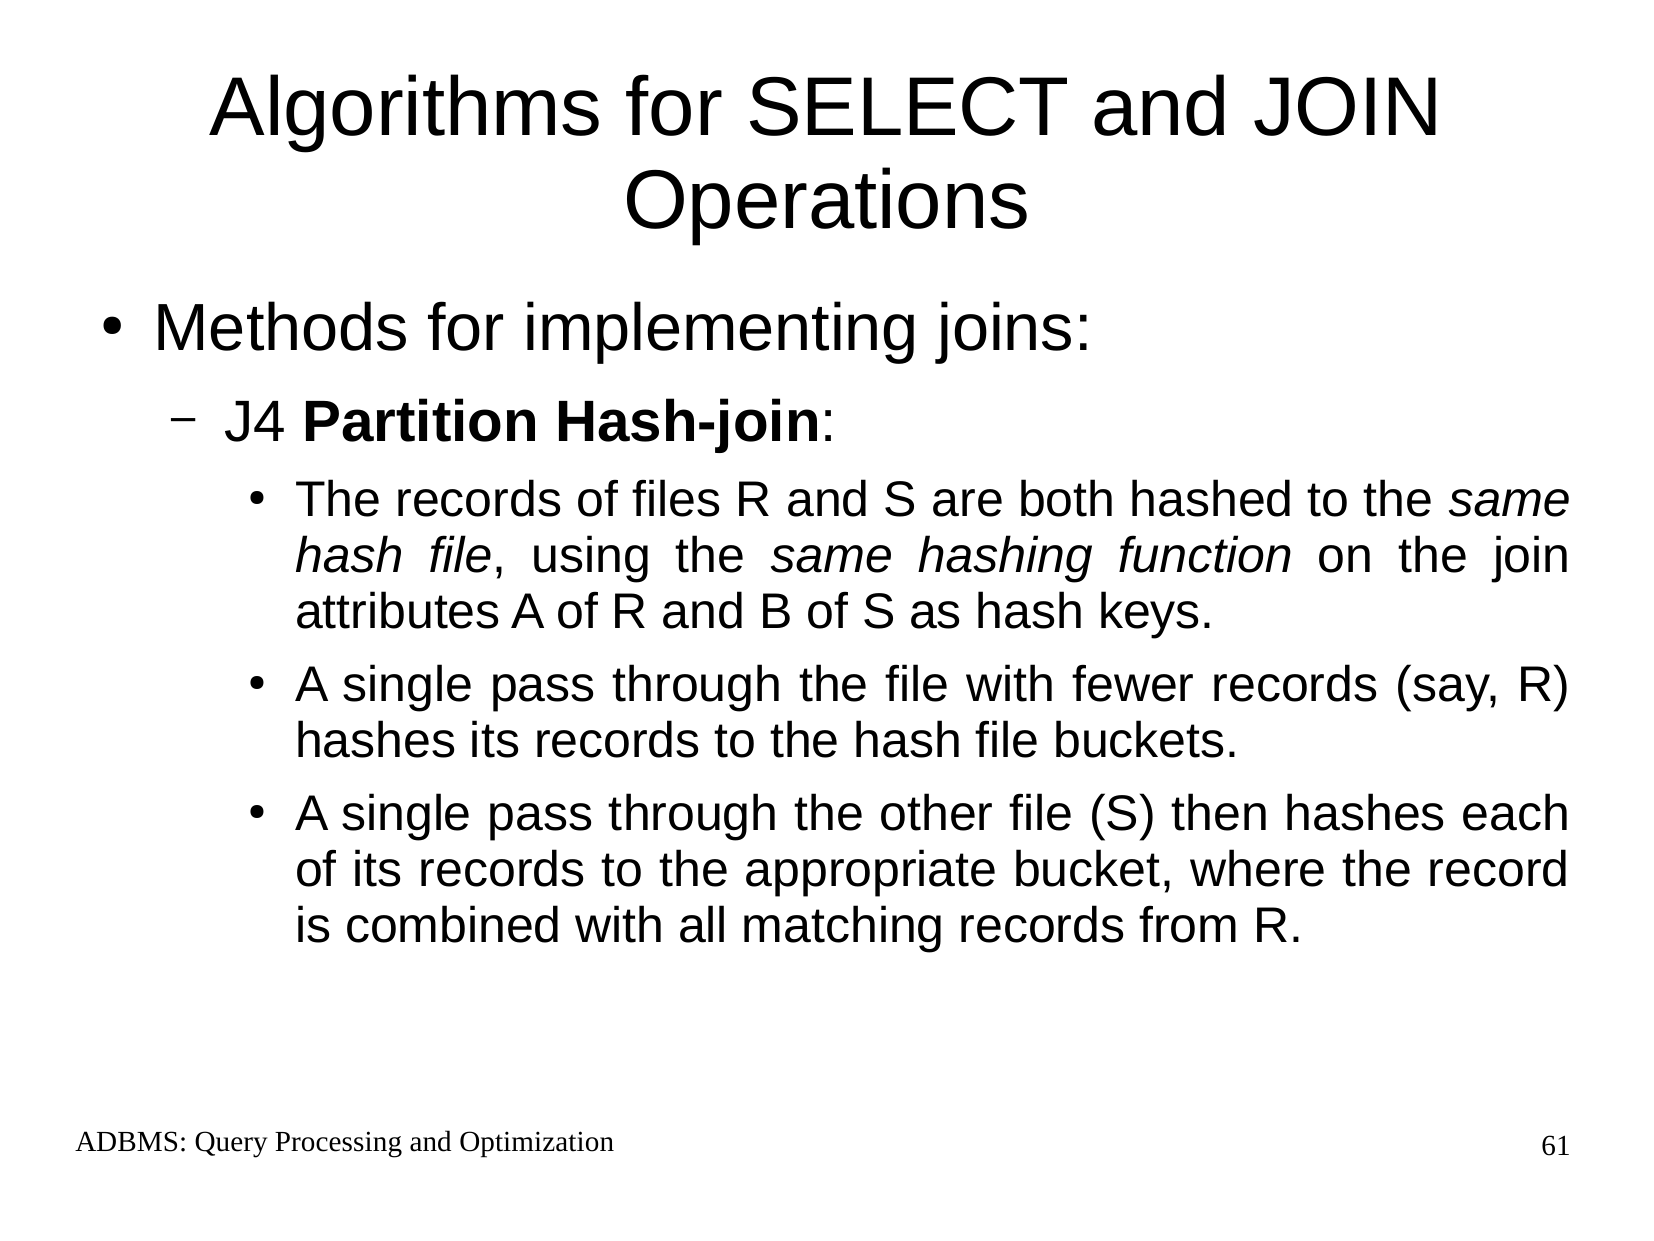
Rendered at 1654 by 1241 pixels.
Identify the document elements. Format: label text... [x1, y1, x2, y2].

title Algorithms for SELECT and JOIN Operations [82, 49, 1571, 257]
list Methods for implementing joins: J4 Partition Hash-join: The records of files R and S are both hashed to the same hash file, using the same hashing function on the join attributes A of R and B of S as hash keys. A single pass through the file with fewer records (say, R) hashes its records to the hash file buckets. A single pass through the other file (S) then hashes each of its records to the appropriate bucket, where the record is combined with all matching records from R. [82, 290, 1571, 1111]
